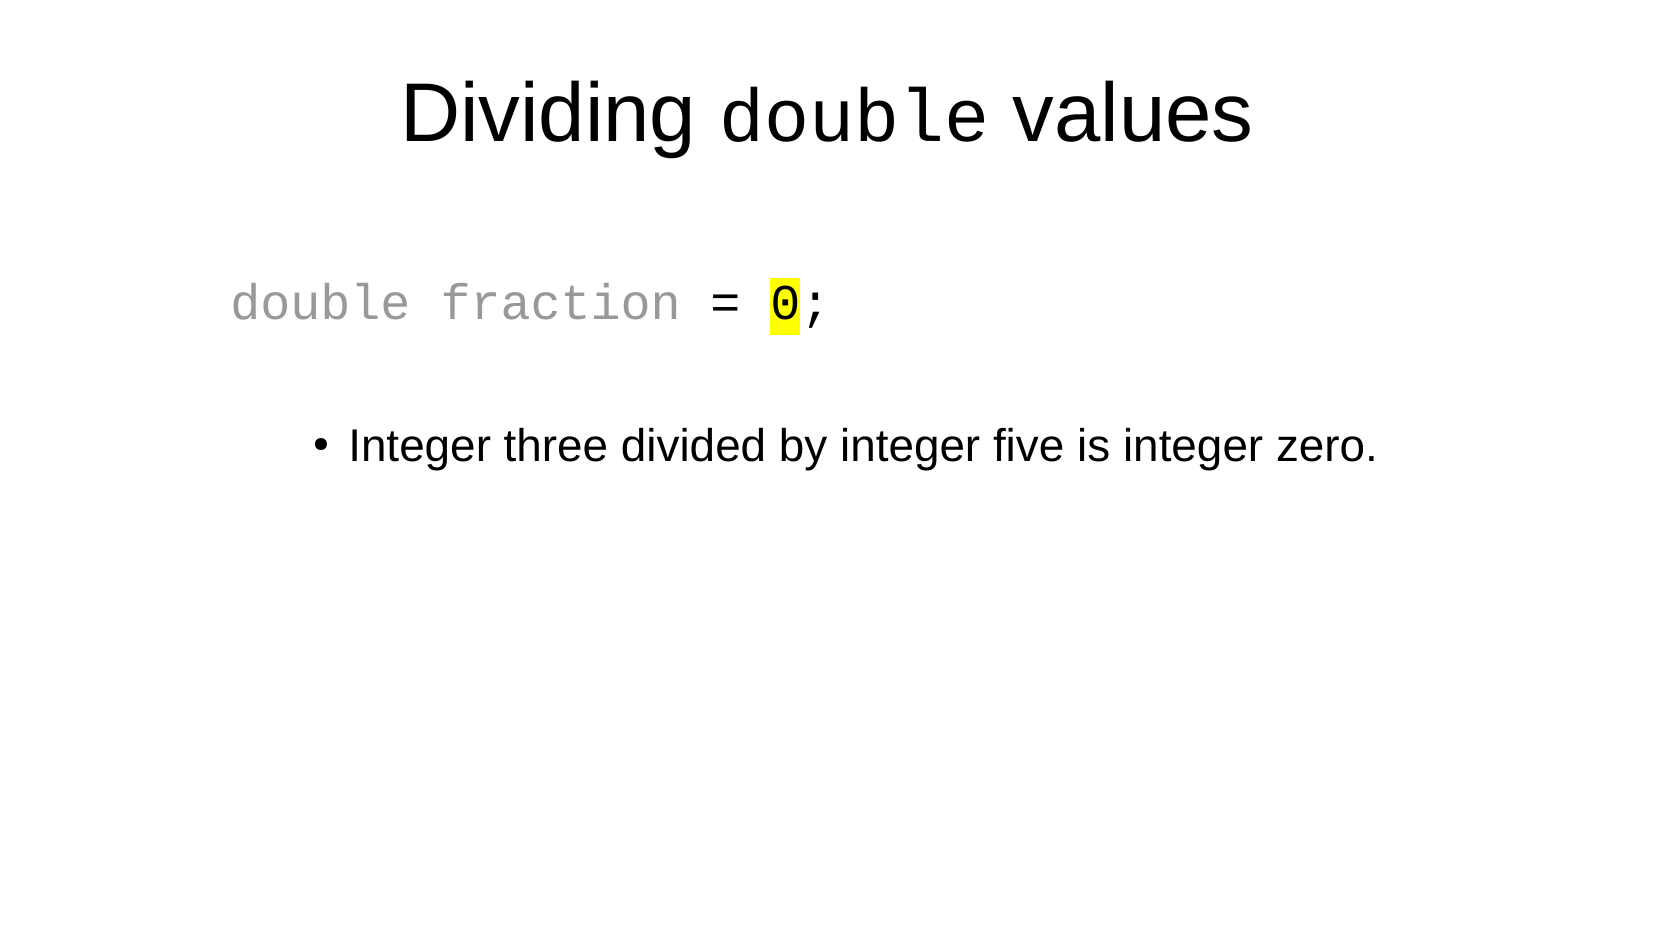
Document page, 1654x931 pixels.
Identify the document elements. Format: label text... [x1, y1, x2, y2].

title Dividing double values [82, 37, 1571, 193]
text_box Integer three divided by integer five is integer zero. [298, 412, 1414, 534]
text_box double fraction = 0; [215, 270, 854, 343]
